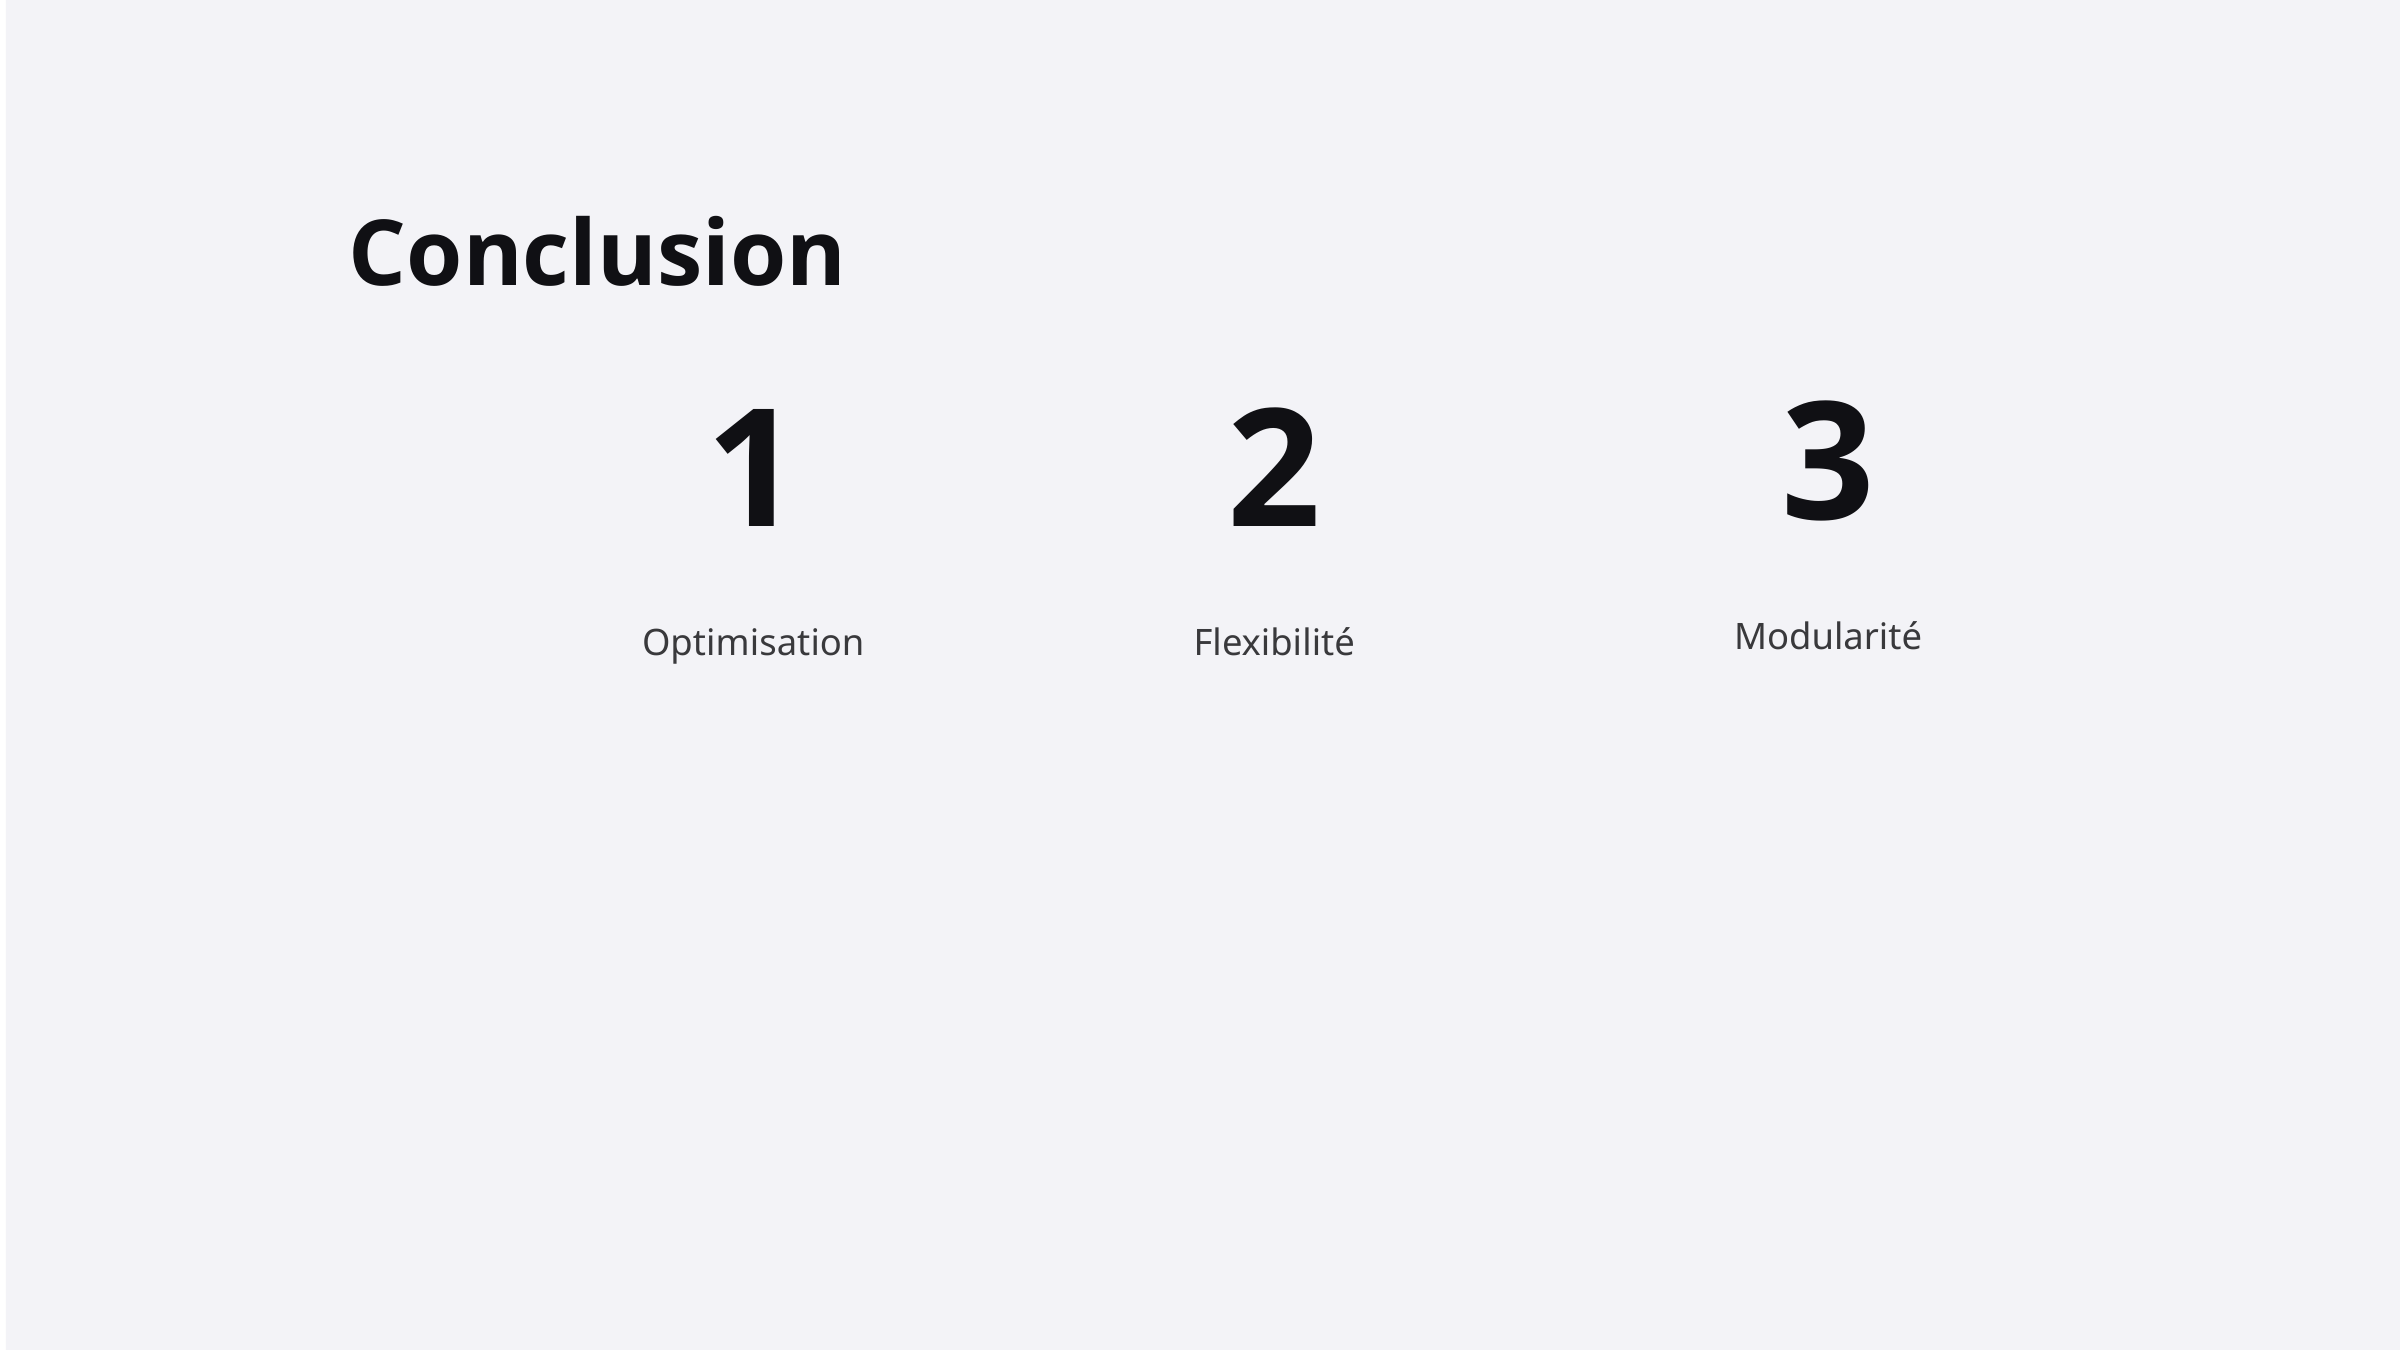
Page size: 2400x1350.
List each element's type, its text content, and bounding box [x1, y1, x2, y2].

text_box Flexibilité [855, 597, 1694, 656]
text_box 1 [334, 387, 855, 552]
text_box 3 [1409, 381, 2248, 546]
text_box Optimisation [334, 597, 855, 656]
text_box Conclusion [334, 182, 1064, 297]
text_box [5, 0, 2400, 1350]
text_box Modularité [1409, 590, 2248, 650]
text_box 2 [855, 387, 1694, 552]
